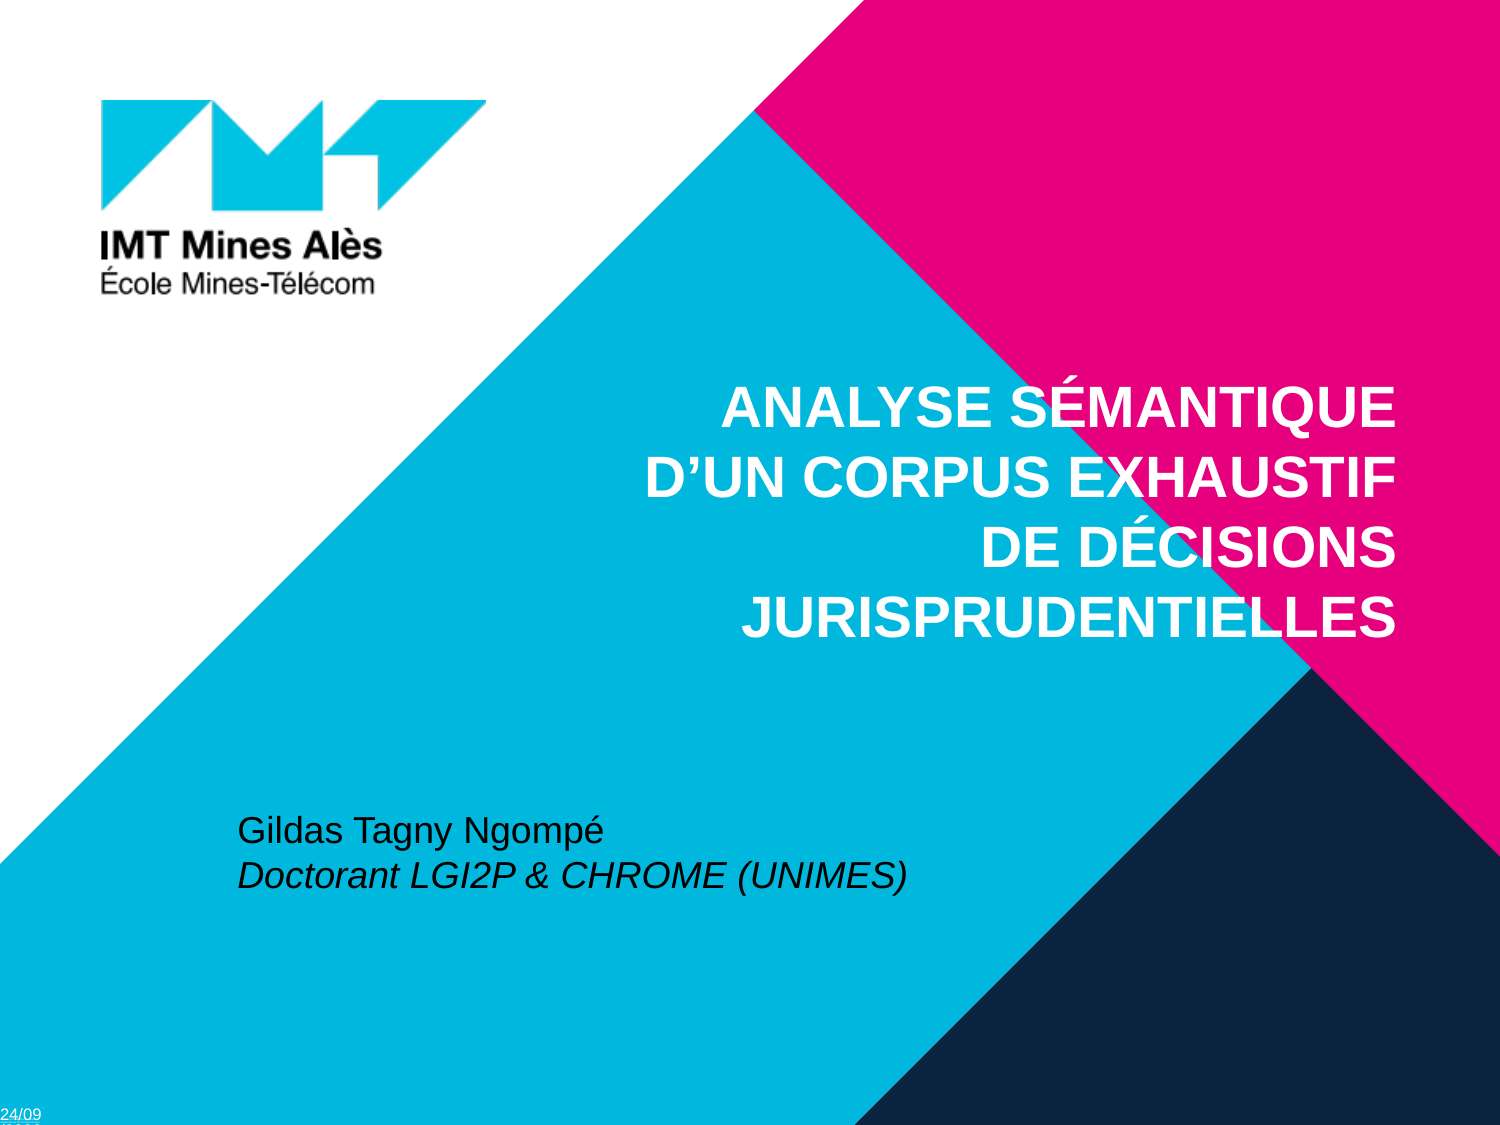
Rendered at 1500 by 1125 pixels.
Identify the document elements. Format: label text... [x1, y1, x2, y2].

list Analyse sémantique d’un corpus Exhaustif de décisions jurisprudentielles [525, 338, 1398, 681]
text_box Gildas Tagny Ngompé Doctorant LGI2P & CHROME (UNIMES) [222, 798, 924, 904]
